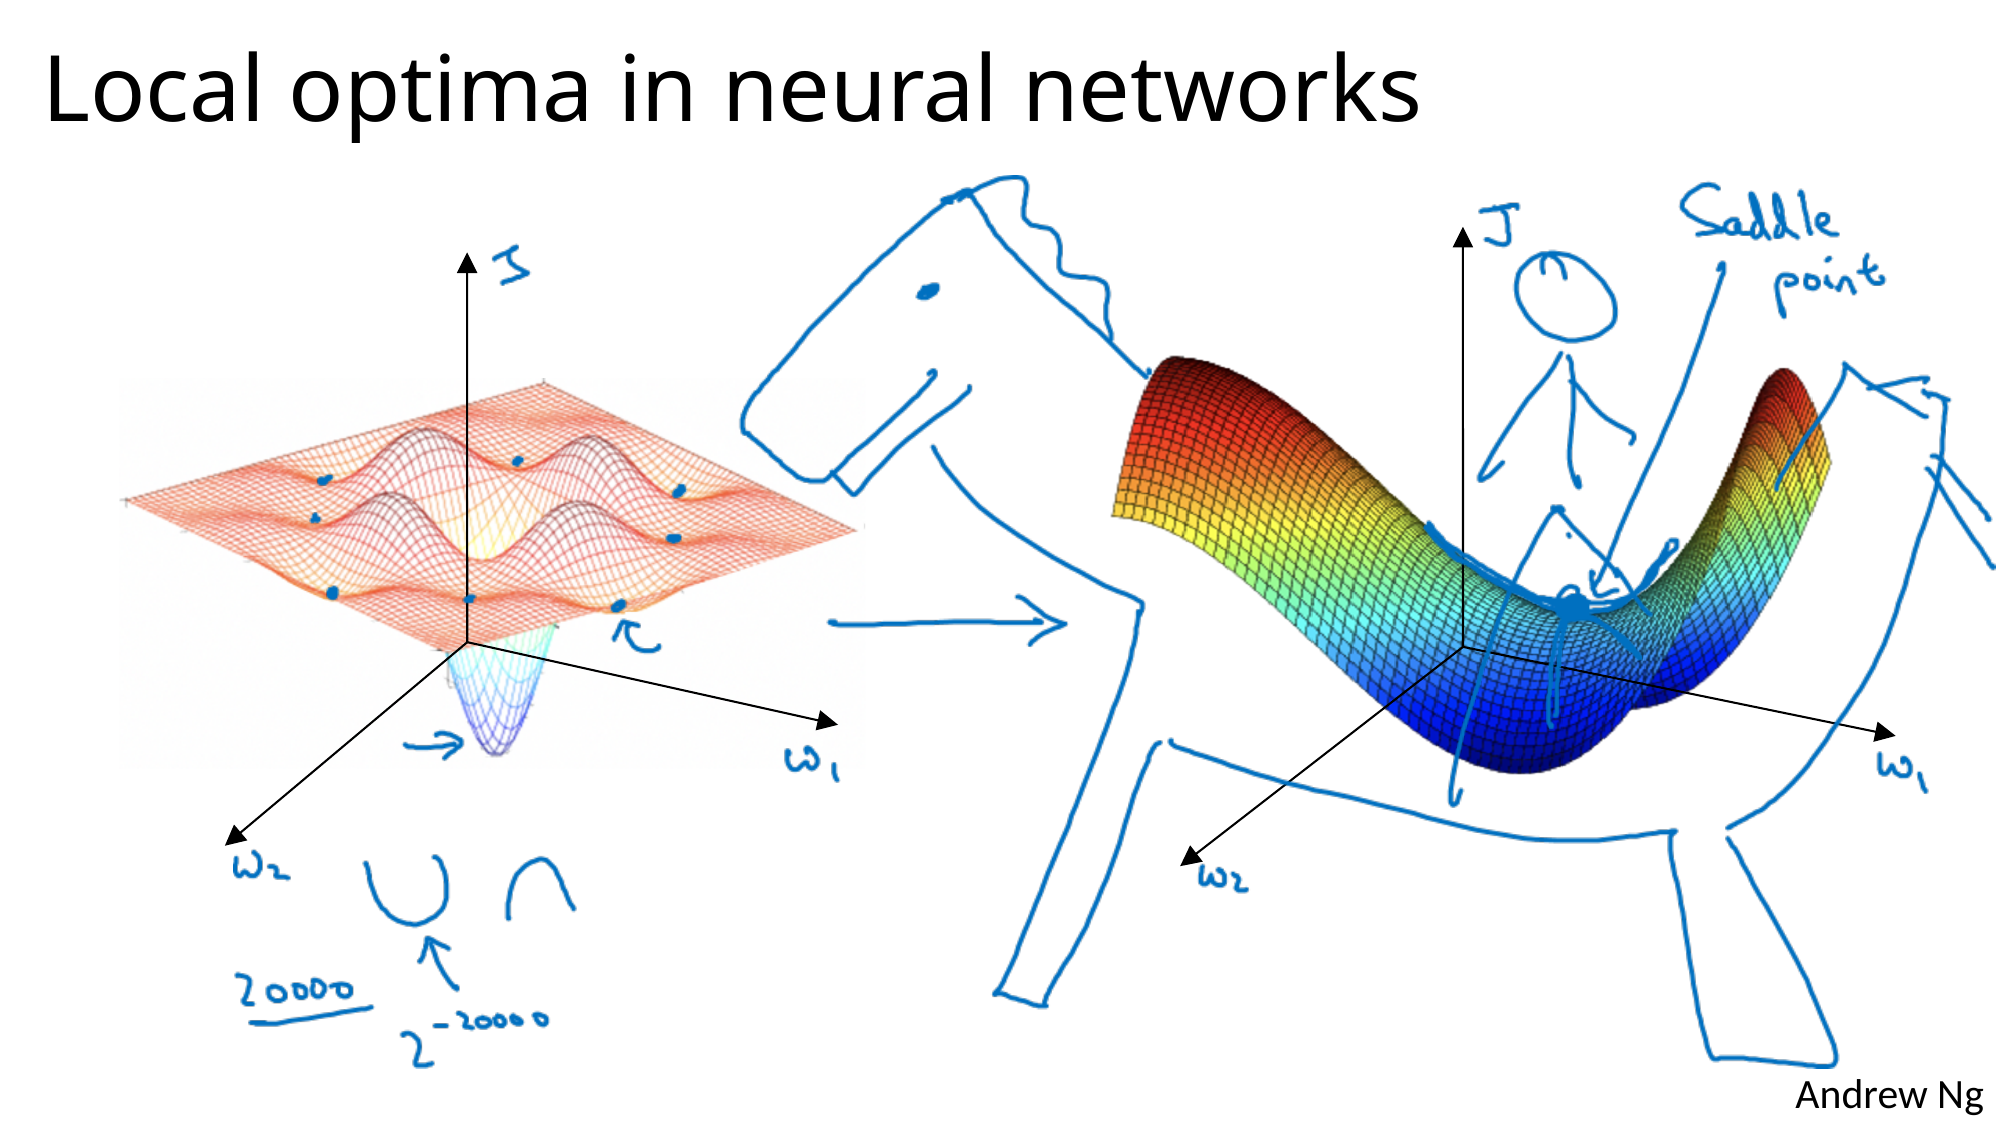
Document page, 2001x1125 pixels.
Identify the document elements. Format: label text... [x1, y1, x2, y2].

picture [119, 175, 1996, 1069]
title Local optima in neural networks [27, 35, 1868, 253]
